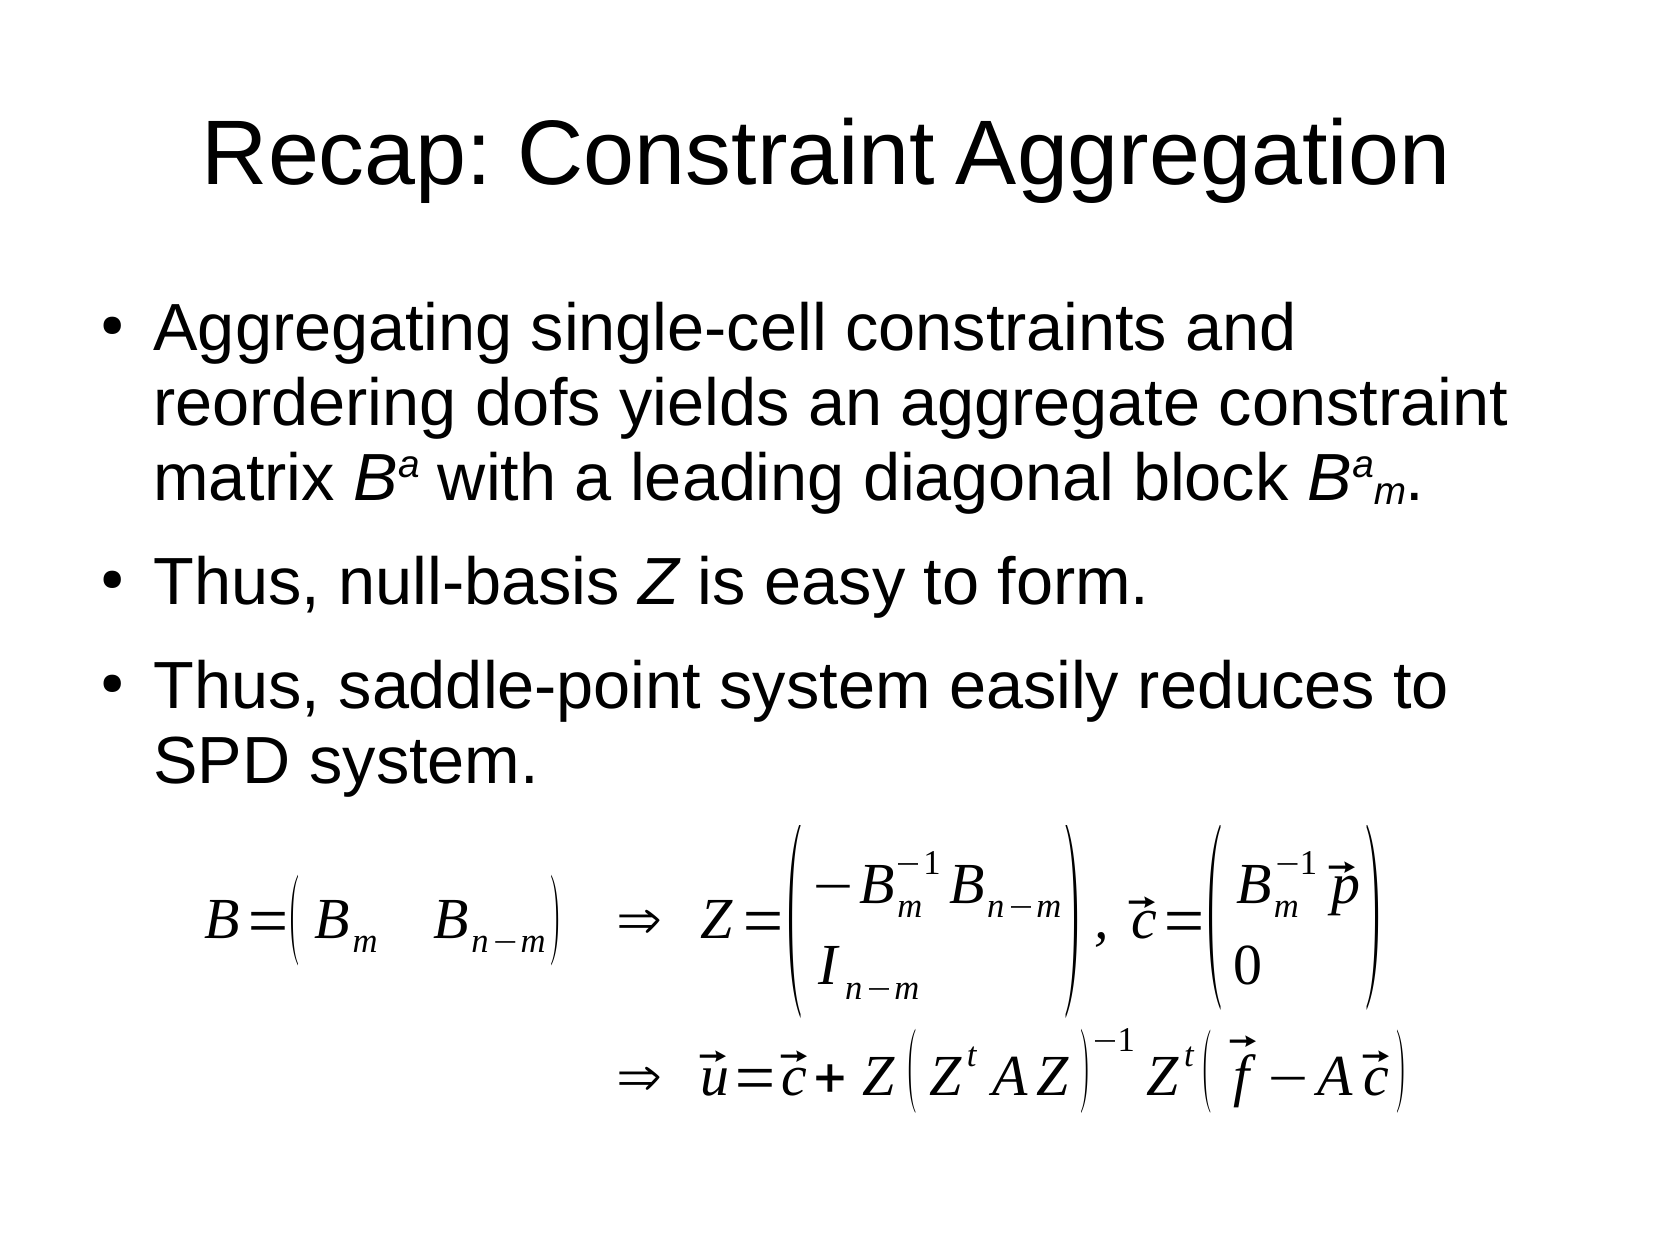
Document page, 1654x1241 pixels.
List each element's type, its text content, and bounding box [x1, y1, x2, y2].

title Recap: Constraint Aggregation [82, 49, 1571, 257]
chart [187, 825, 1426, 1113]
list Aggregating single-cell constraints and reordering dofs yields an aggregate constraint matrix Ba with a leading diagonal block Bam. Thus, null-basis Z is easy to form. Thus, saddle-point system easily reduces to SPD system. [82, 290, 1571, 1109]
